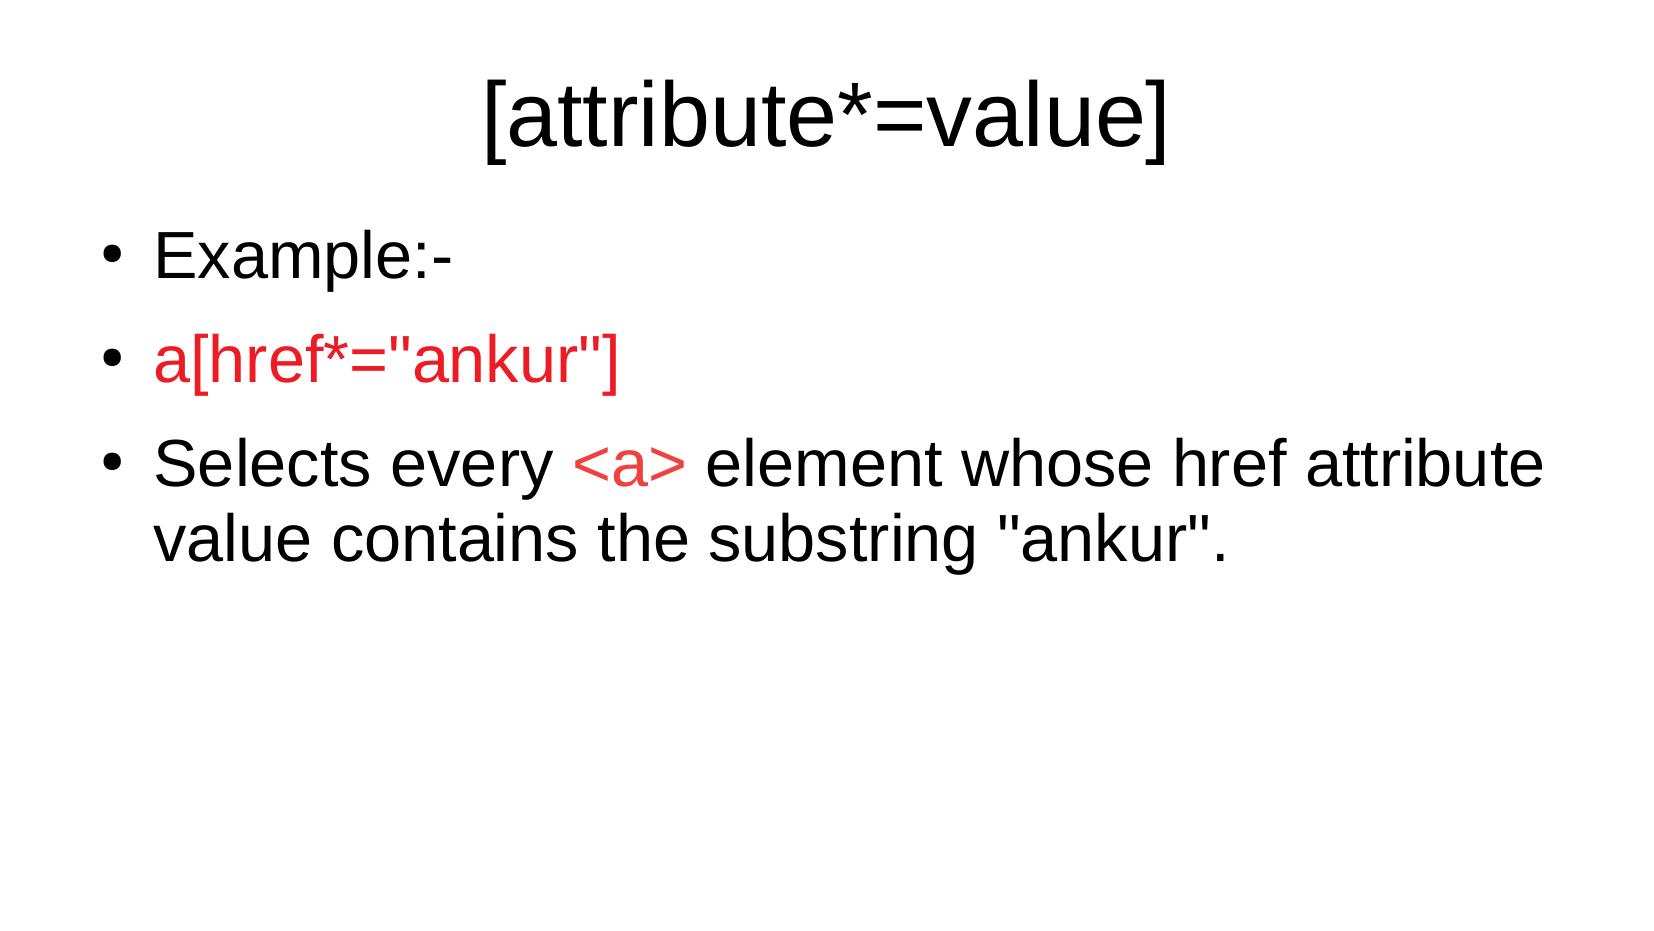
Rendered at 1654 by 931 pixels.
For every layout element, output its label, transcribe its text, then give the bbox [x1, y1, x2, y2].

title [attribute*=value] [82, 37, 1571, 193]
list Example:- a[href*="ankur"] Selects every <a> element whose href attribute value contains the substring "ankur". [82, 217, 1571, 758]
